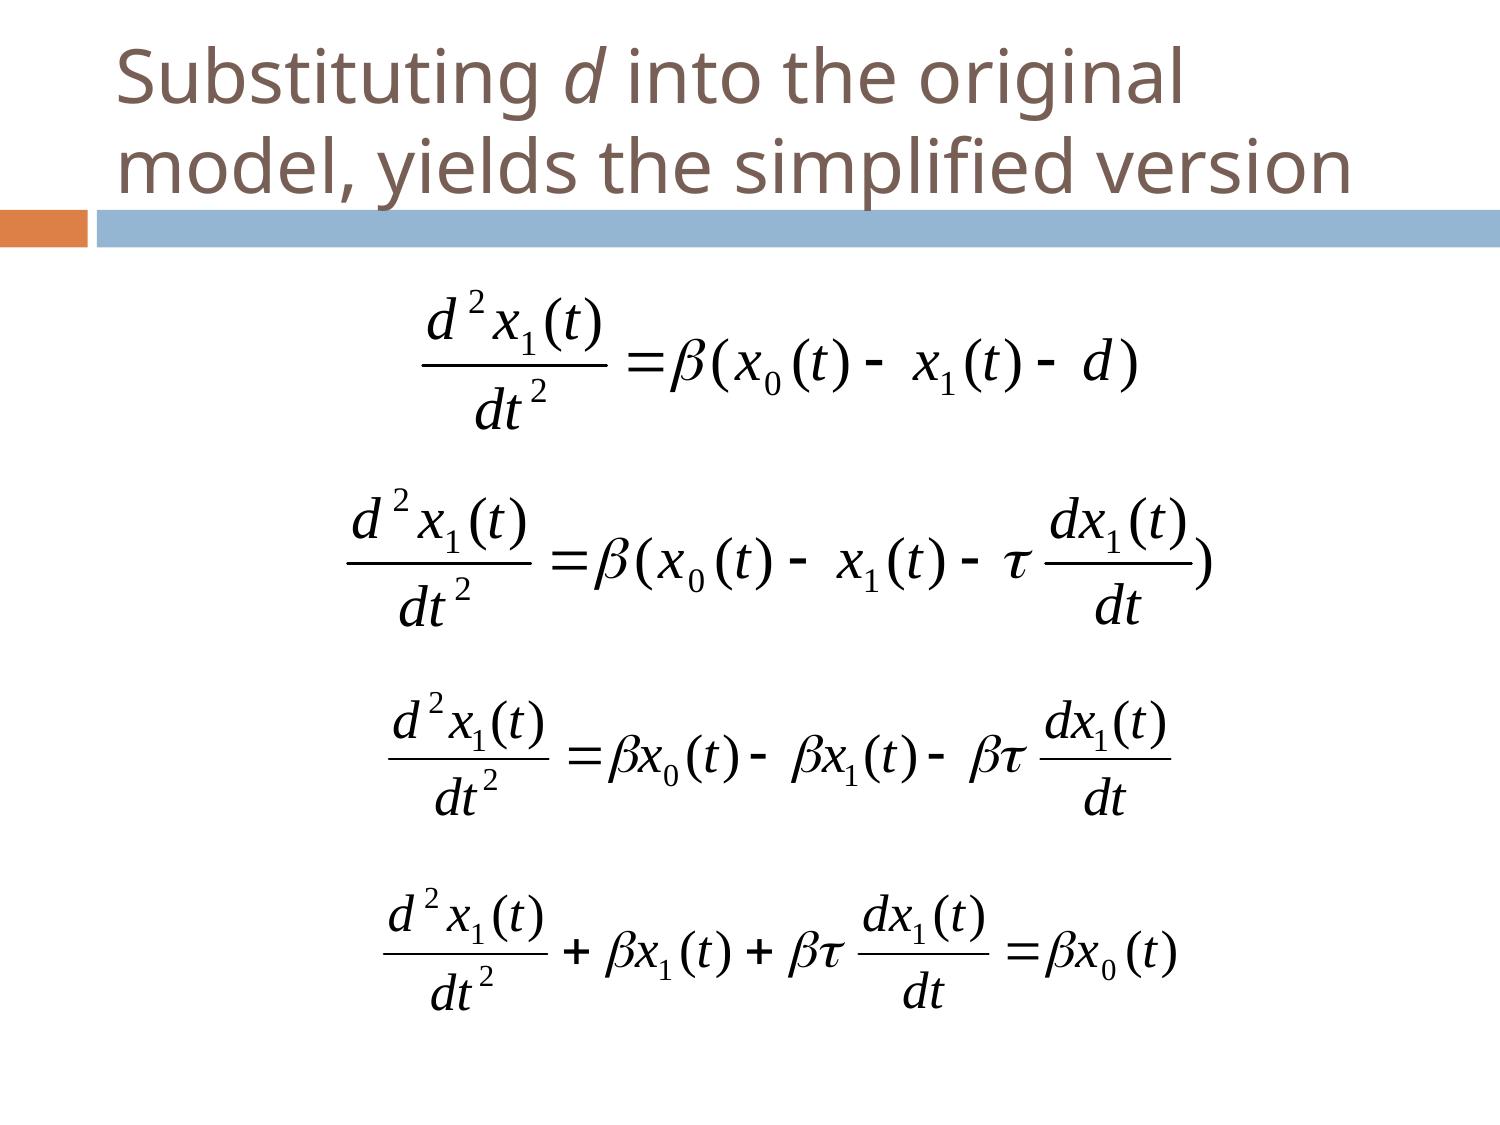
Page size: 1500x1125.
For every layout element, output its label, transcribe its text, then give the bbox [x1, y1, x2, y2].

chart [412, 275, 1150, 441]
chart [337, 474, 1225, 642]
chart [379, 677, 1183, 828]
chart [375, 875, 1188, 1025]
title Substituting d into the original model, yields the simplified version [100, 37, 1438, 201]
